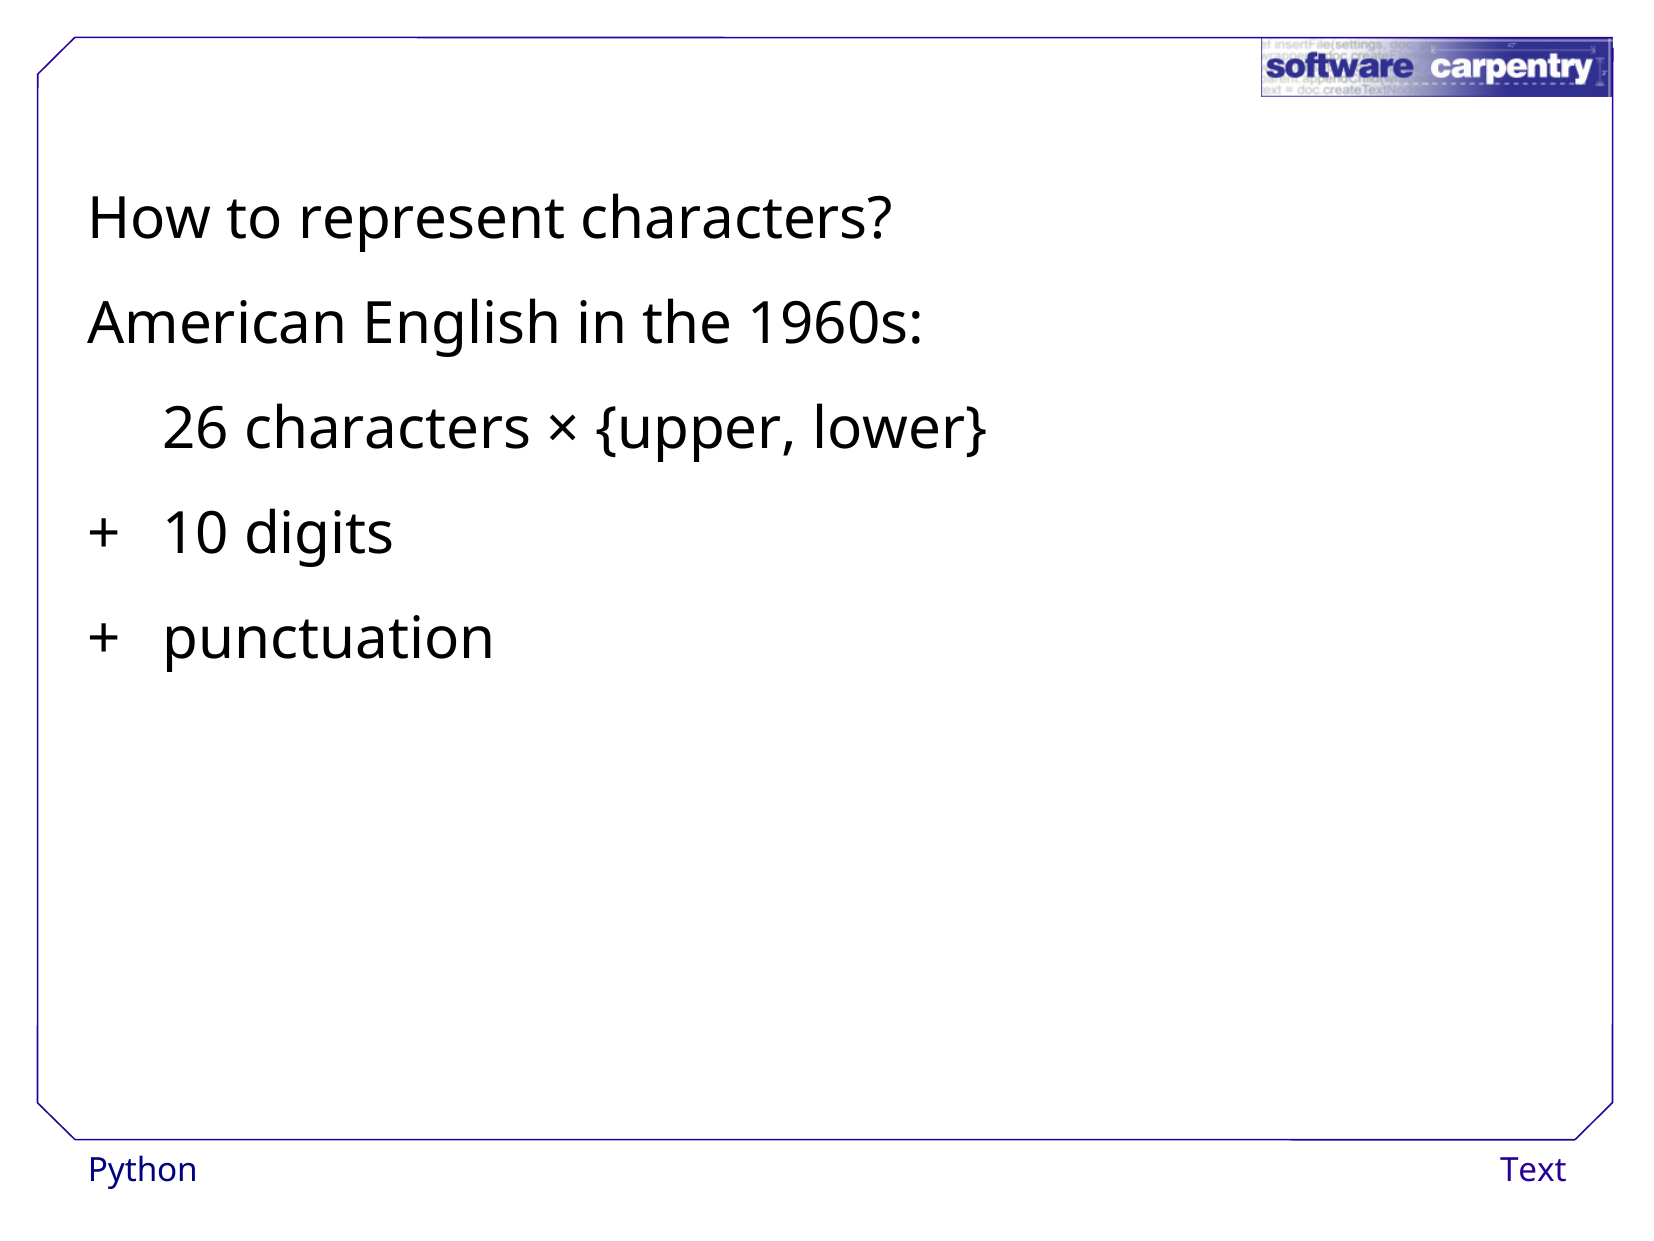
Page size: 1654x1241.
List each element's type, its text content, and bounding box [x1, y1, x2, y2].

picture [1261, 39, 1613, 97]
text_box How to represent characters? American English in the 1960s: 26 characters × {upper, lower} + 10 digits + punctuation [72, 138, 1153, 679]
